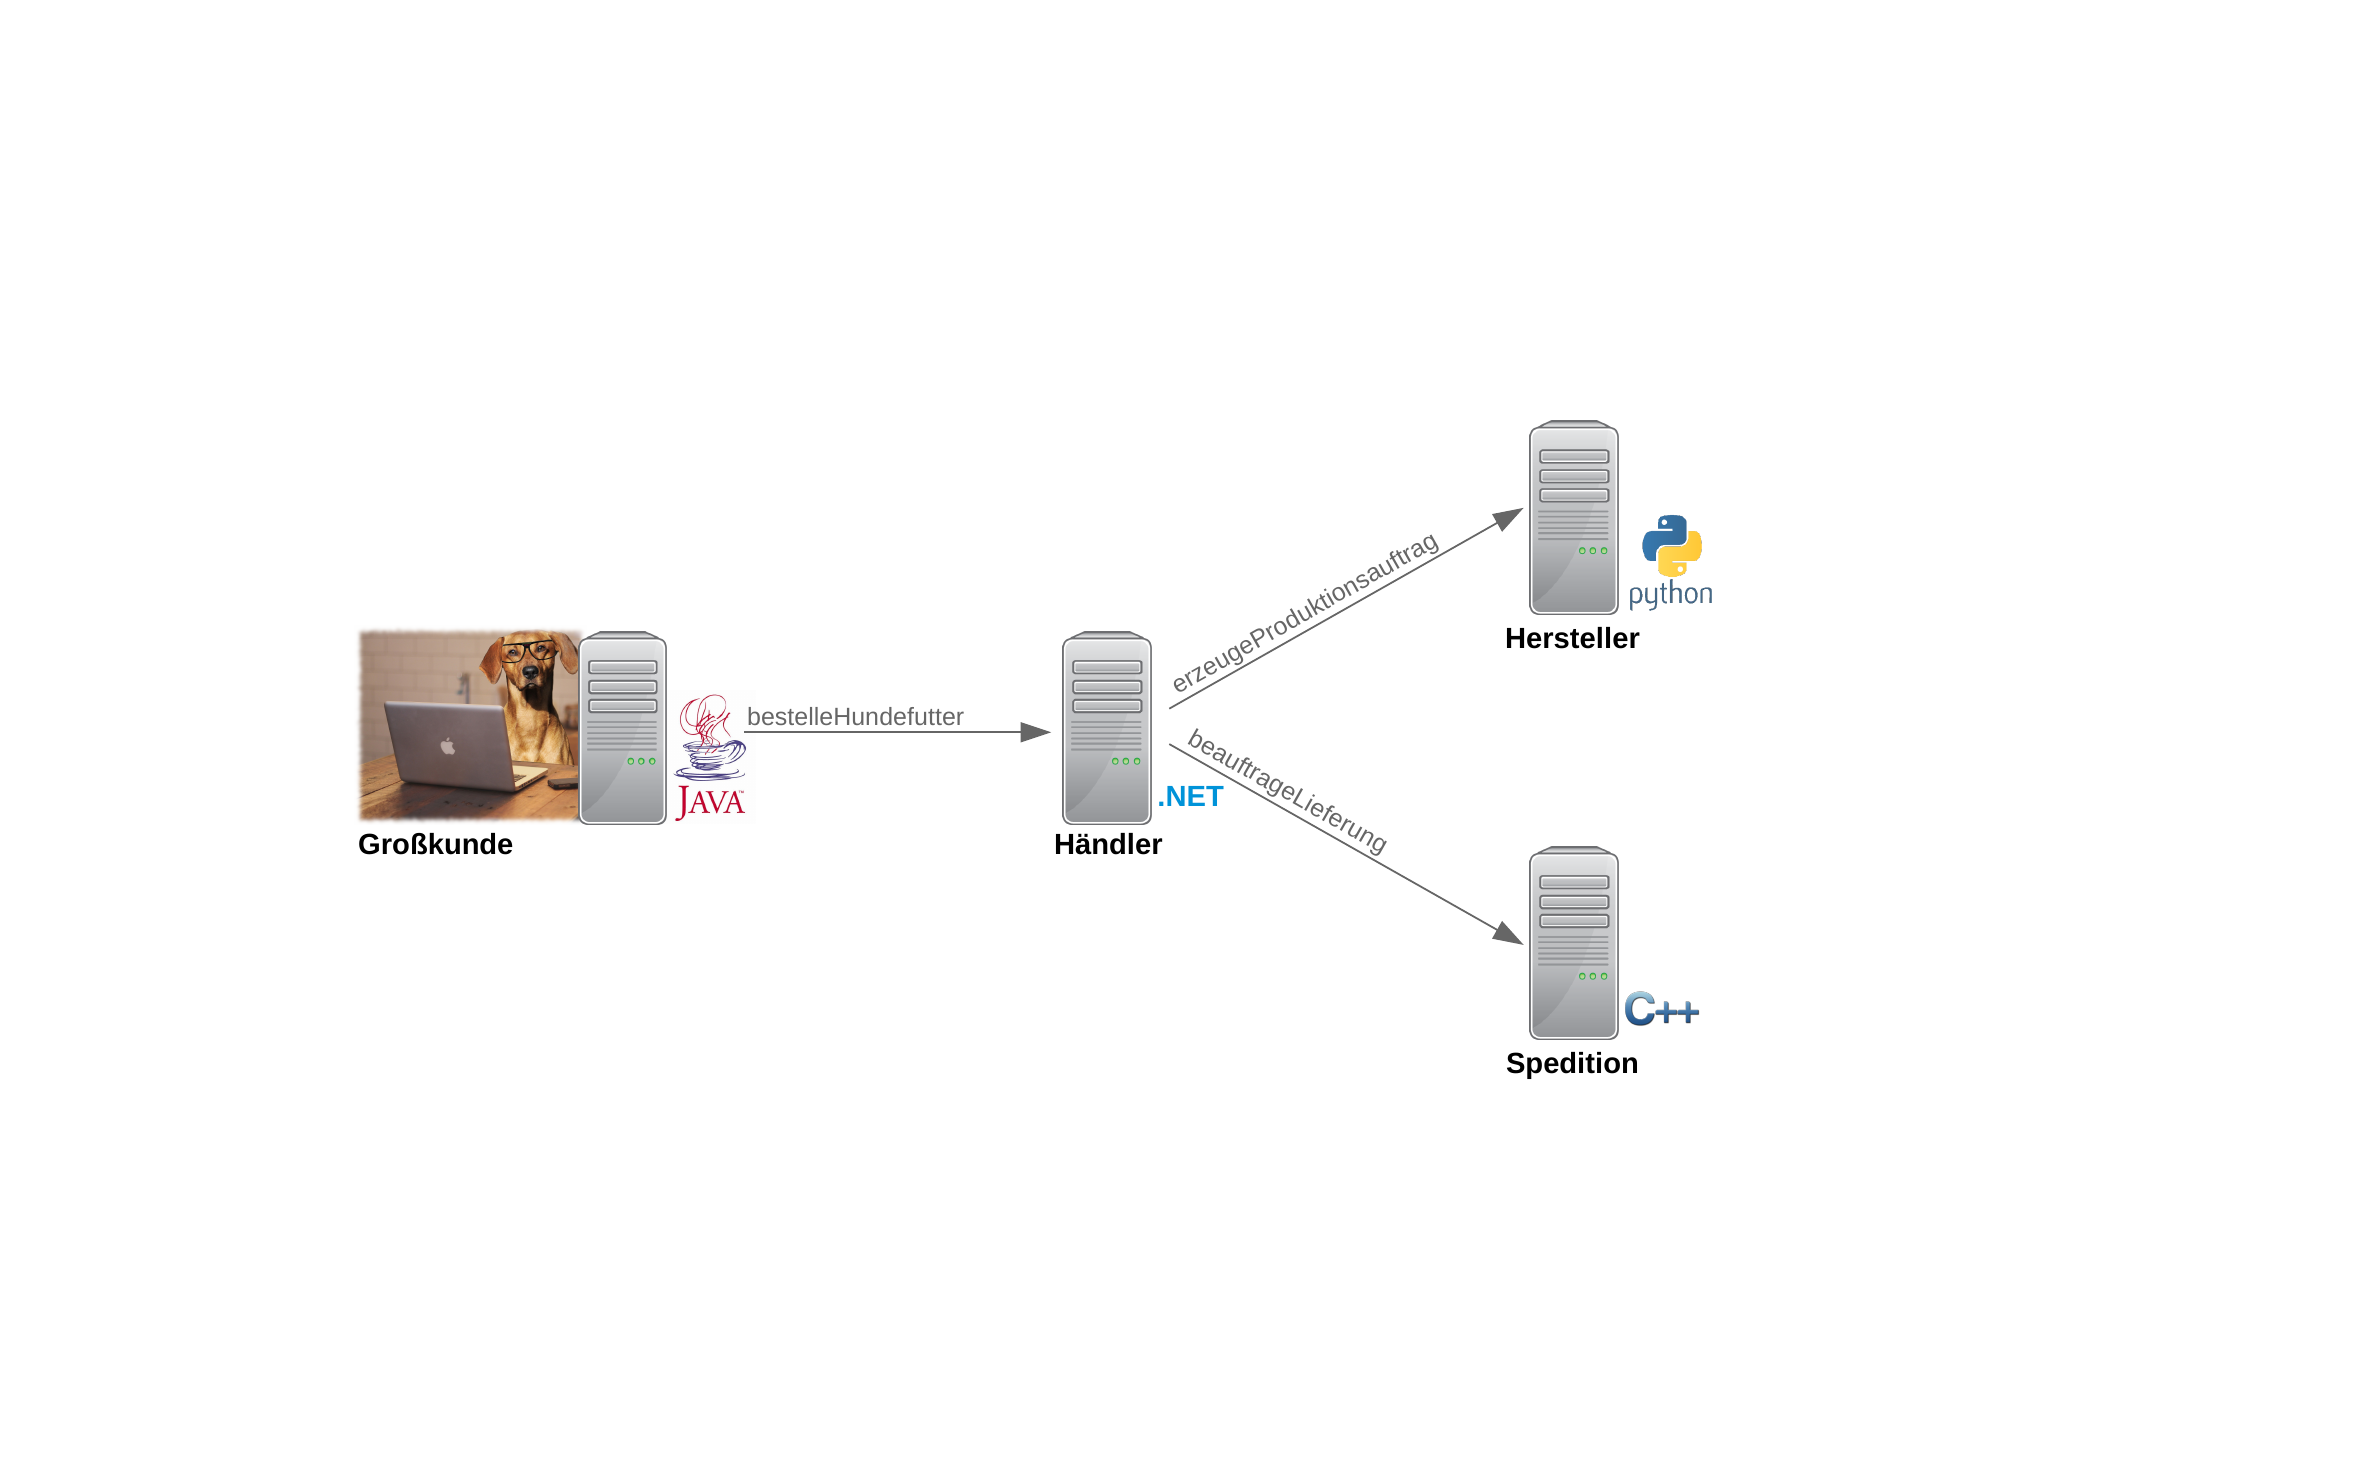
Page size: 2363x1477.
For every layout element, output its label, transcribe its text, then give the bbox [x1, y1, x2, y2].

text_box Spedition [1491, 1039, 1654, 1087]
text_box beauftrageLieferung [1167, 710, 1502, 926]
picture [354, 625, 756, 825]
text_box .NET [1157, 779, 1248, 824]
picture [1062, 631, 1152, 820]
text_box Großkunde [358, 820, 514, 869]
text_box Händler [1039, 820, 1178, 869]
picture [1529, 846, 1707, 1040]
text_box erzeugeProduktionsauftrag [1149, 497, 1485, 713]
text_box Hersteller [1490, 614, 1656, 662]
picture [1529, 420, 1713, 615]
text_box bestelleHundefutter [732, 694, 980, 738]
